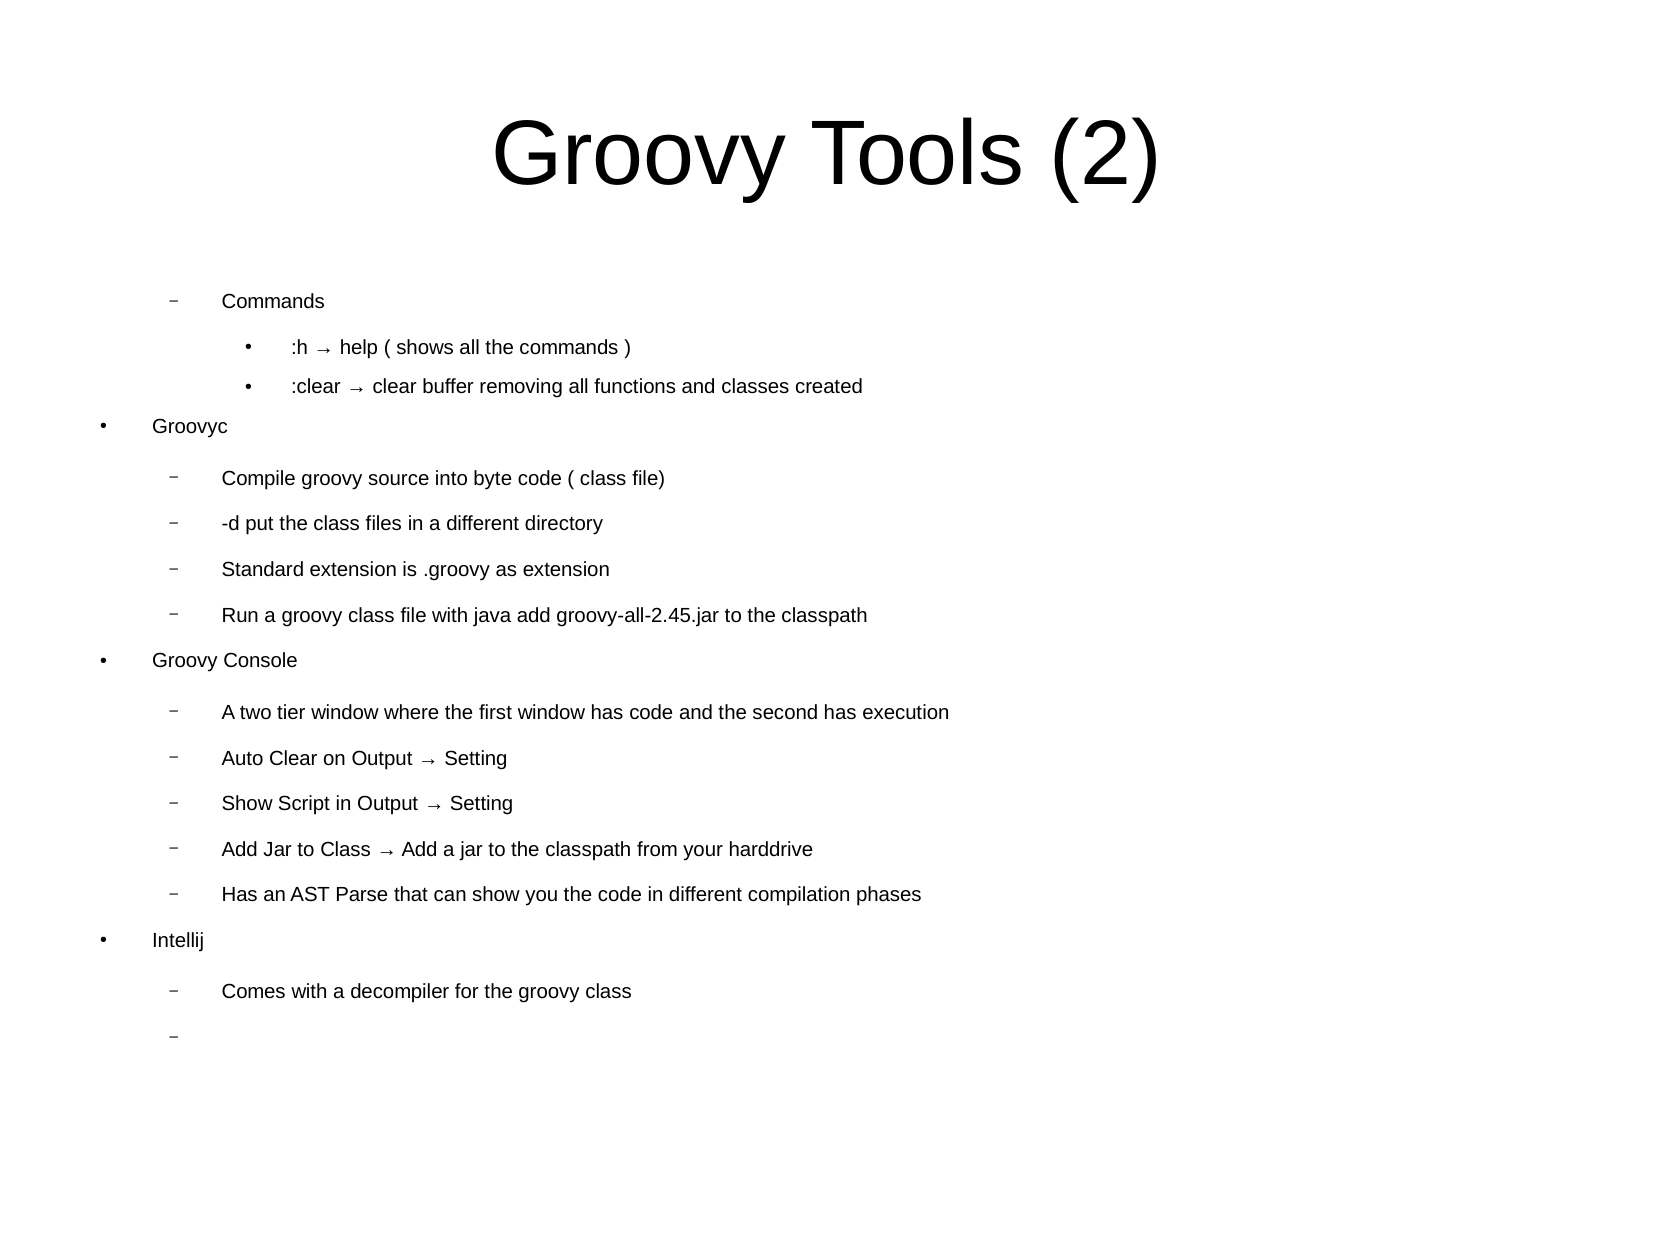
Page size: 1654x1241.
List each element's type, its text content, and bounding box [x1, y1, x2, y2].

title Groovy Tools (2) [82, 49, 1571, 257]
list Commands :h → help ( shows all the commands ) :clear → clear buffer removing all functions and classes created Groovyc Compile groovy source into byte code ( class file) -d put the class files in a different directory Standard extension is .groovy as extension Run a groovy class file with java add groovy-all-2.45.jar to the classpath Groovy Console A two tier window where the first window has code and the second has execution Auto Clear on Output → Setting Show Script in Output → Setting Add Jar to Class → Add a jar to the classpath from your harddrive Has an AST Parse that can show you the code in different compilation phases Intellij Comes with a decompiler for the groovy class [82, 290, 1571, 1010]
